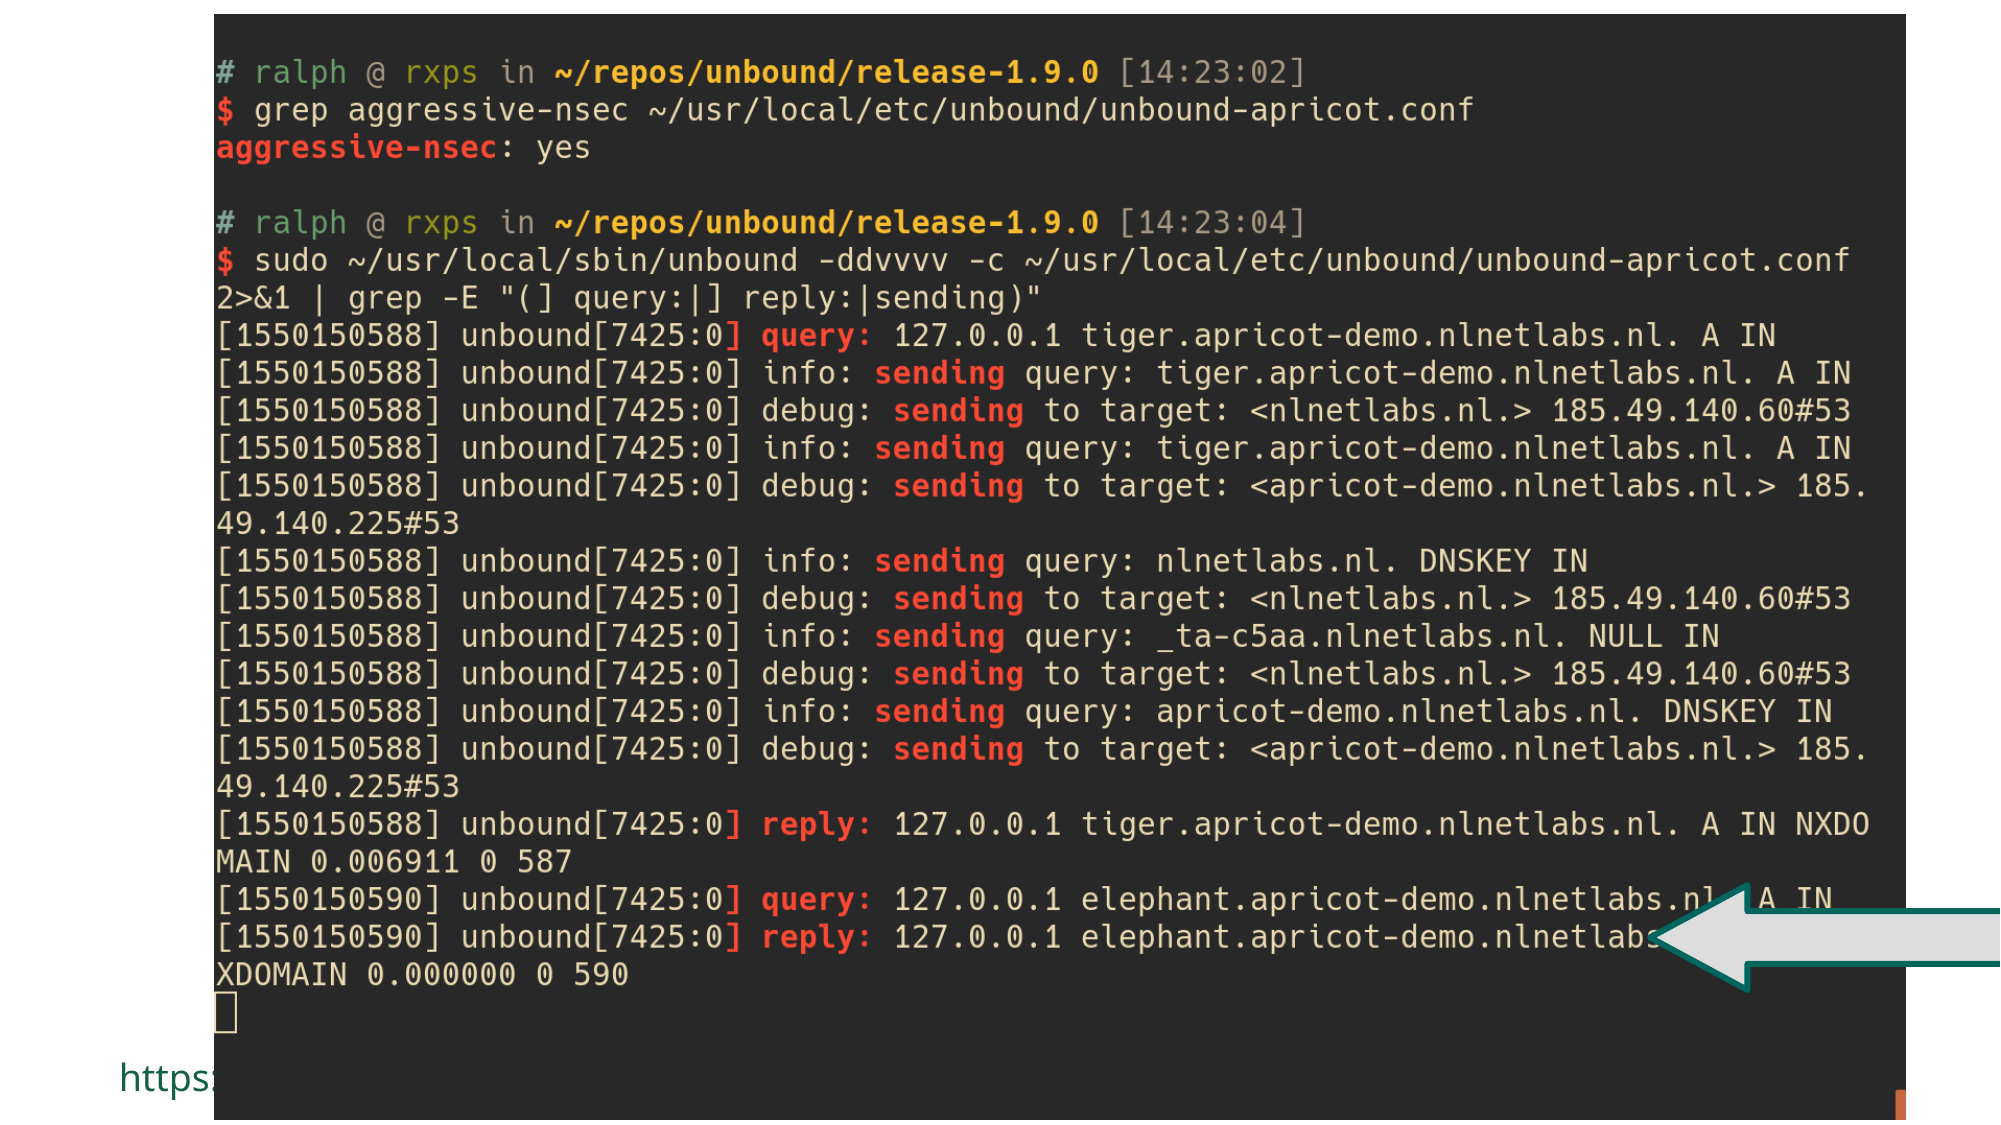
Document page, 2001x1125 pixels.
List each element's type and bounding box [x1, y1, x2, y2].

text_box [1650, 885, 2000, 991]
picture [214, 14, 1906, 1120]
